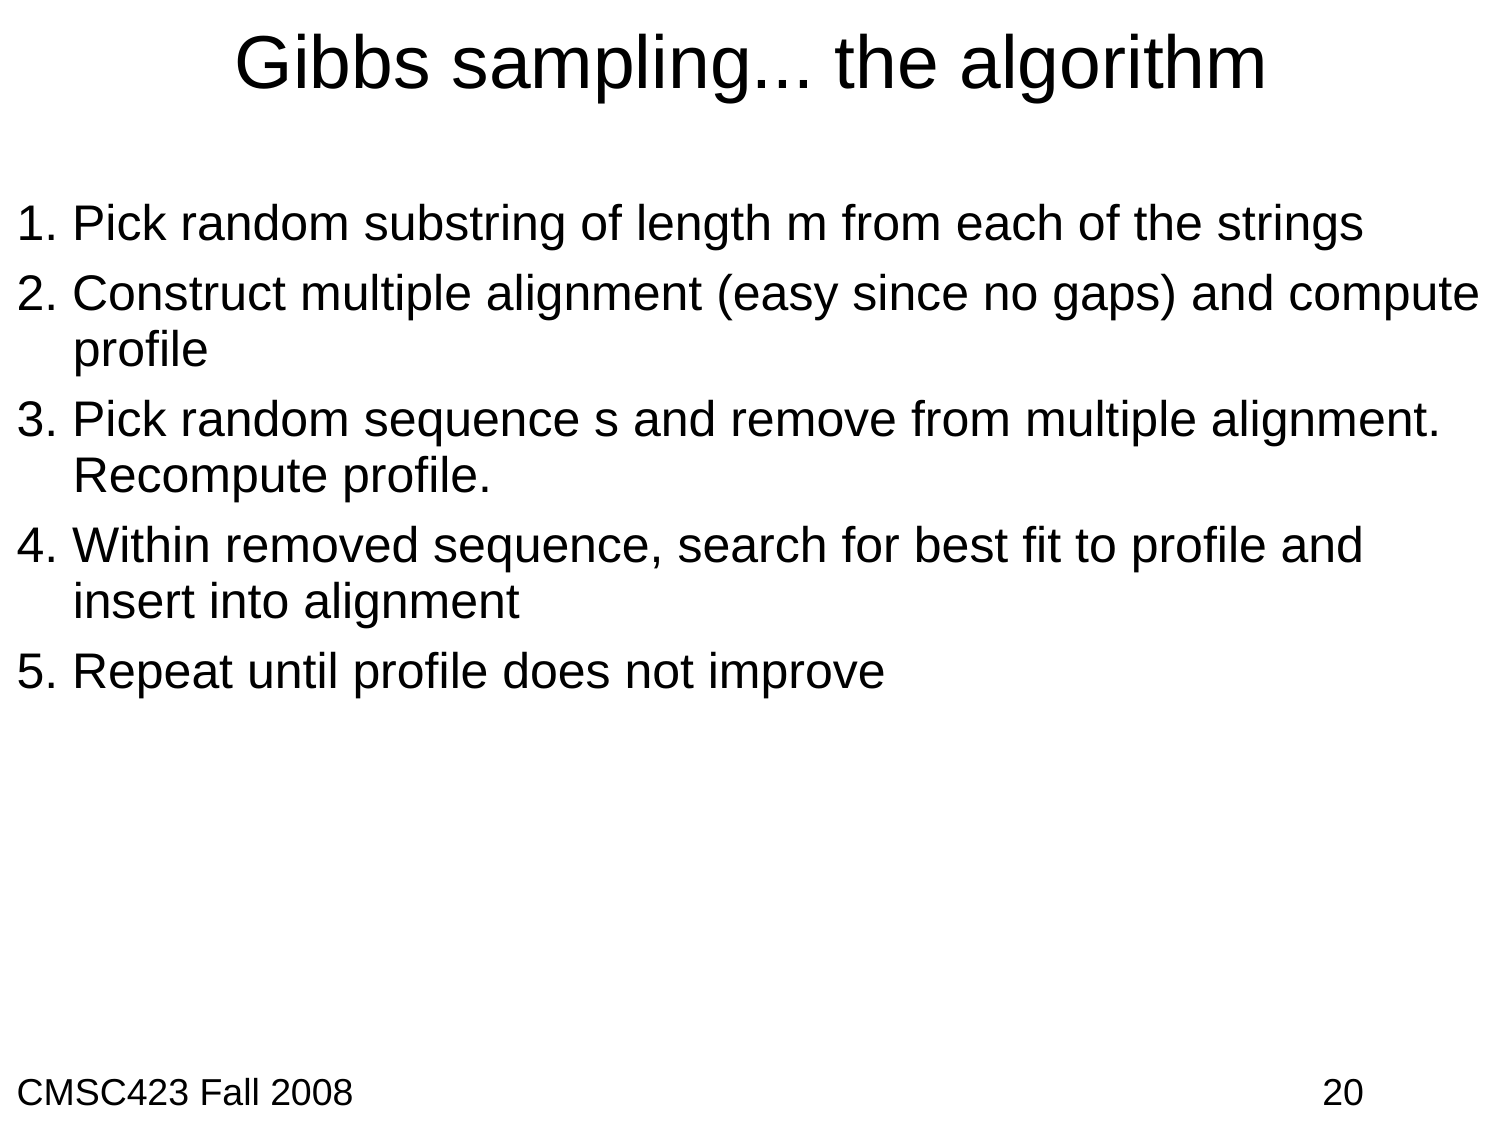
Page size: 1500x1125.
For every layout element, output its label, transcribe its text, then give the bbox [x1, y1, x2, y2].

list 1. Pick random substring of length m from each of the strings 2. Construct multiple alignment (easy since no gaps) and compute profile 3. Pick random sequence s and remove from multiple alignment. Recompute profile. 4. Within removed sequence, search for best fit to profile and insert into alignment 5. Repeat until profile does not improve [16, 124, 1485, 1057]
title Gibbs sampling... the algorithm [19, 17, 1485, 108]
